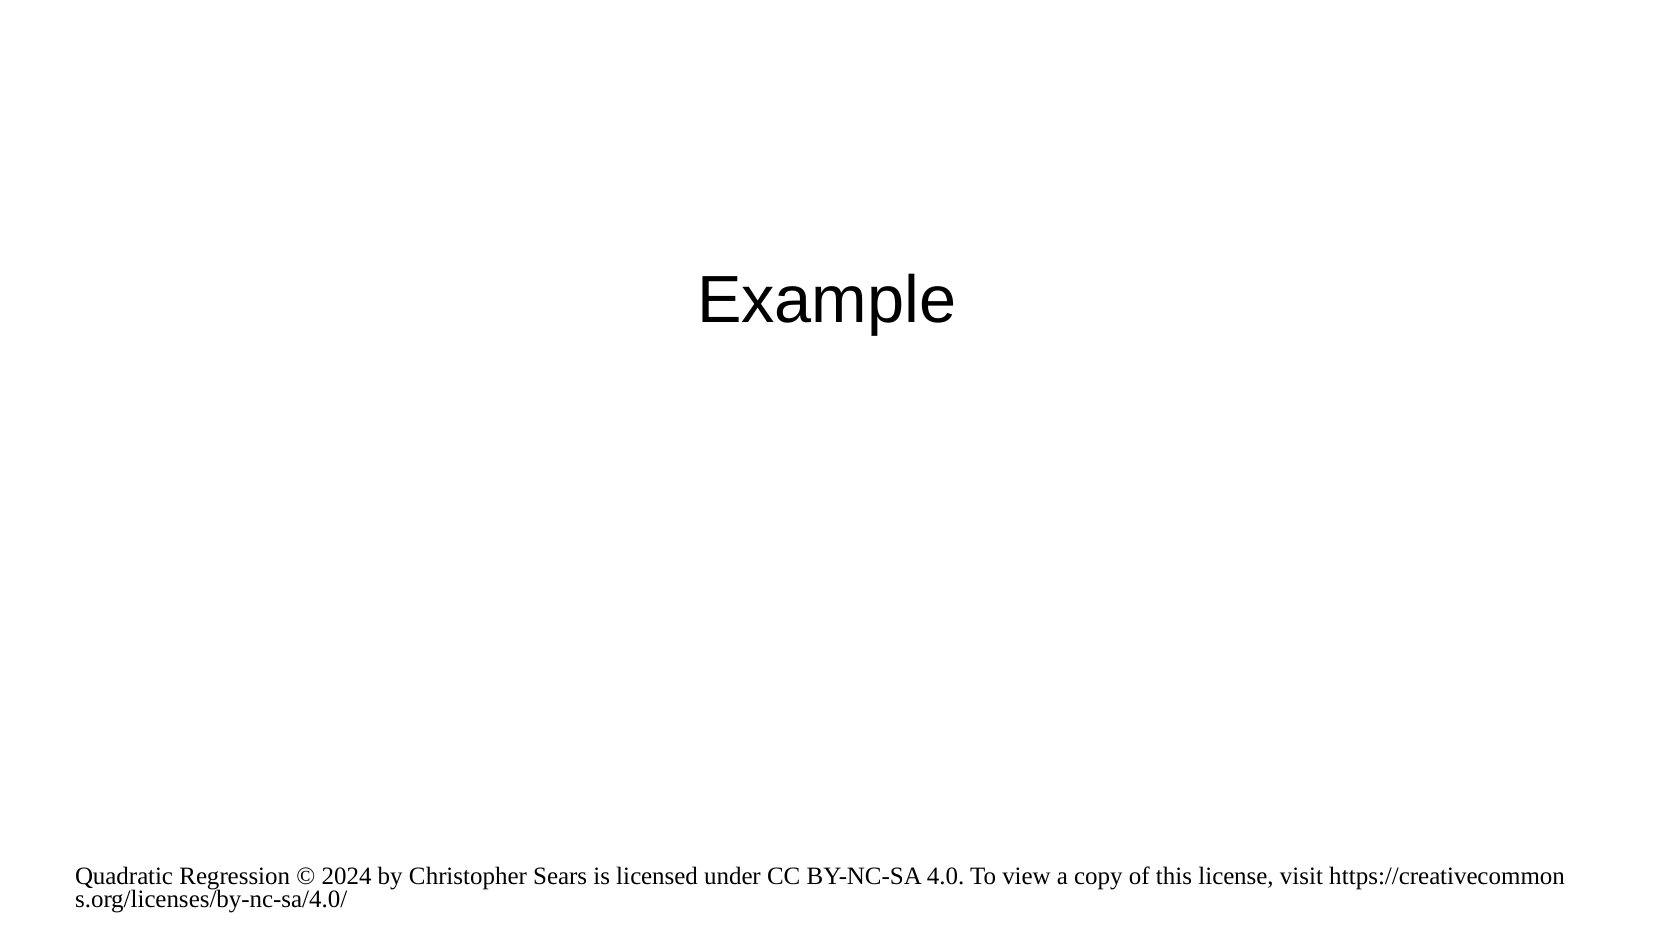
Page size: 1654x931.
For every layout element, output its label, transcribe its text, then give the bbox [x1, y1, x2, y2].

subtitle Example [82, 37, 1571, 561]
